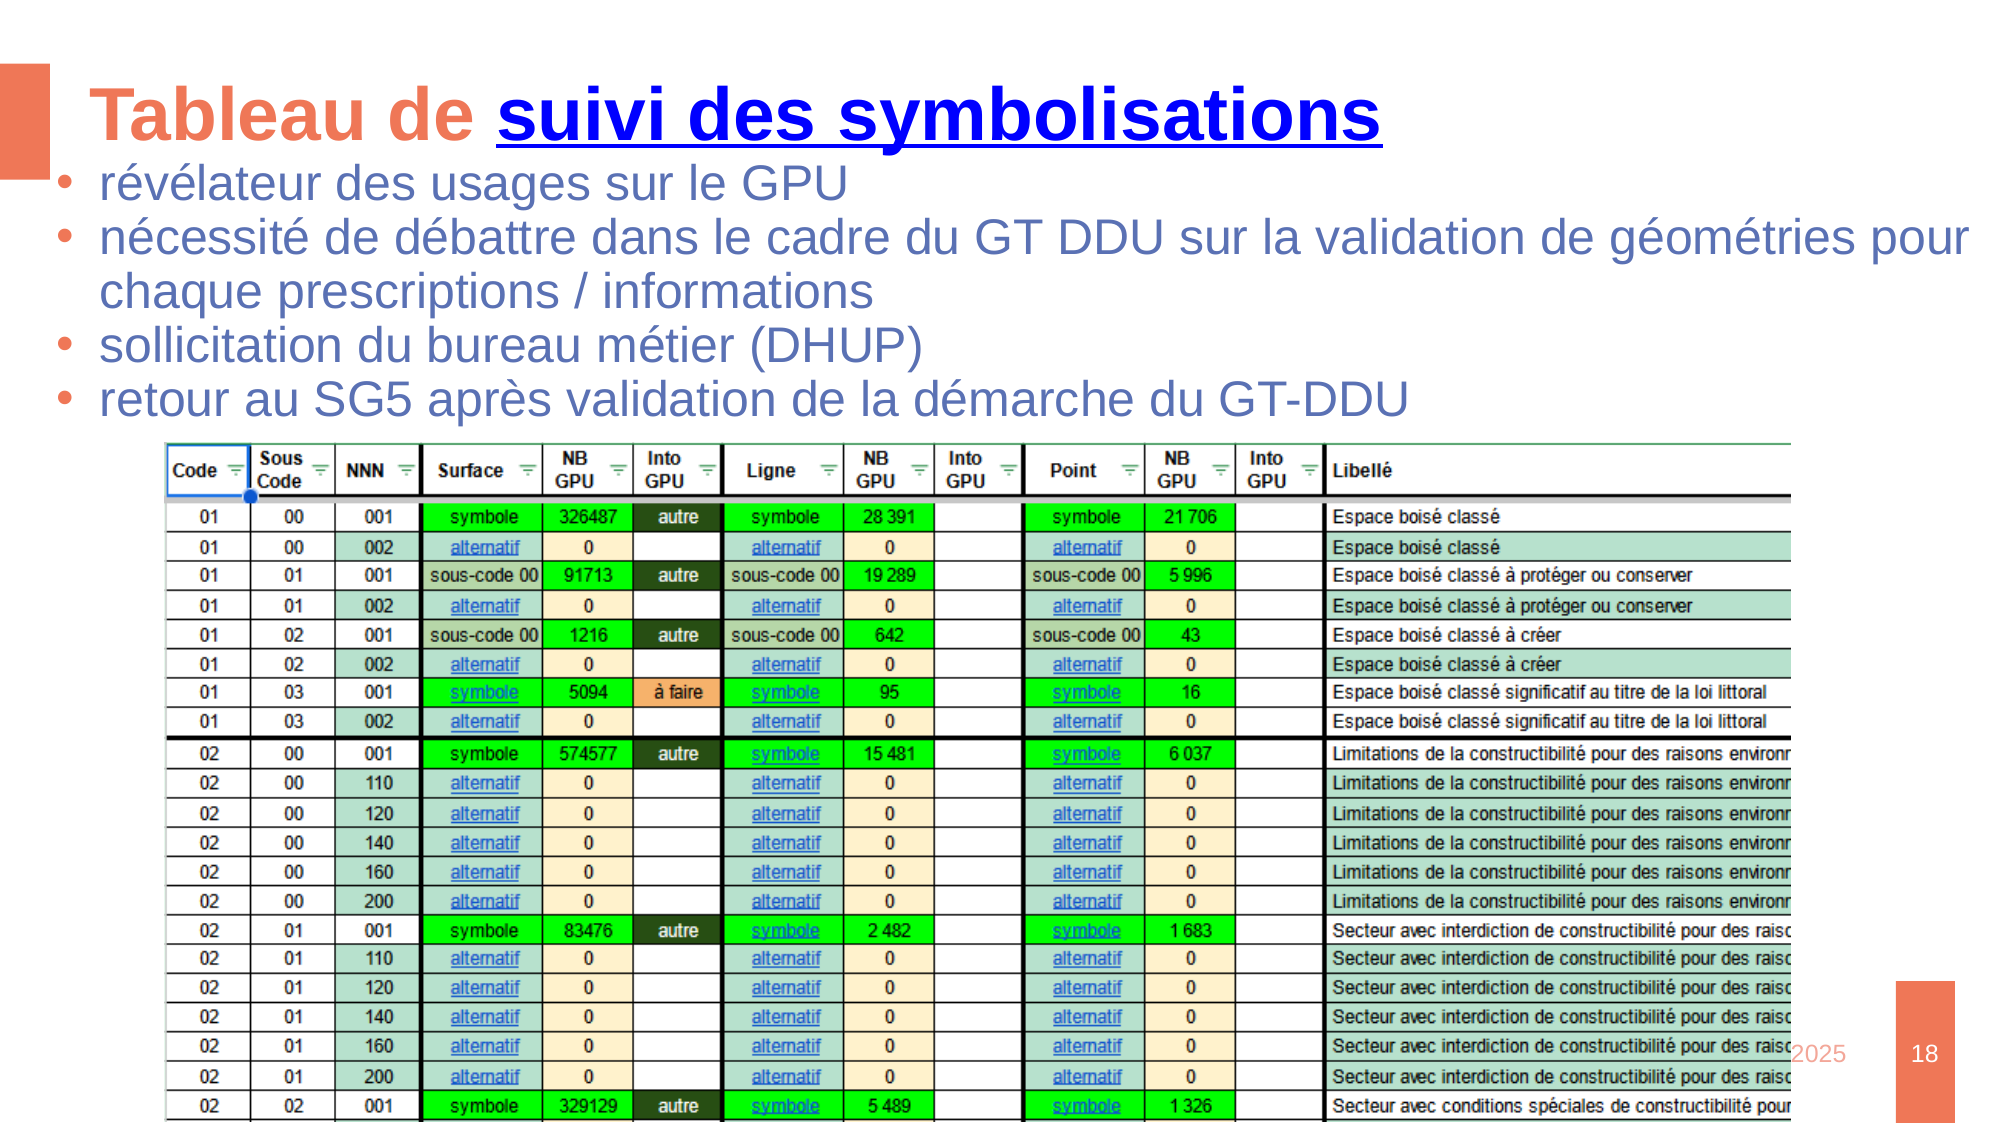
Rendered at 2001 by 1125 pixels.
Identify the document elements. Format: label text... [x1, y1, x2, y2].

title Tableau de suivi des symbolisations [74, 64, 1863, 150]
list révélateur des usages sur le GPU nécessité de débattre dans le cadre du GT DDU sur la validation de géométries pour chaque prescriptions / informations sollicitation du bureau métier (DHUP) retour au SG5 après validation de la démarche du GT-DDU [41, 150, 2000, 975]
picture [164, 975, 1791, 1122]
